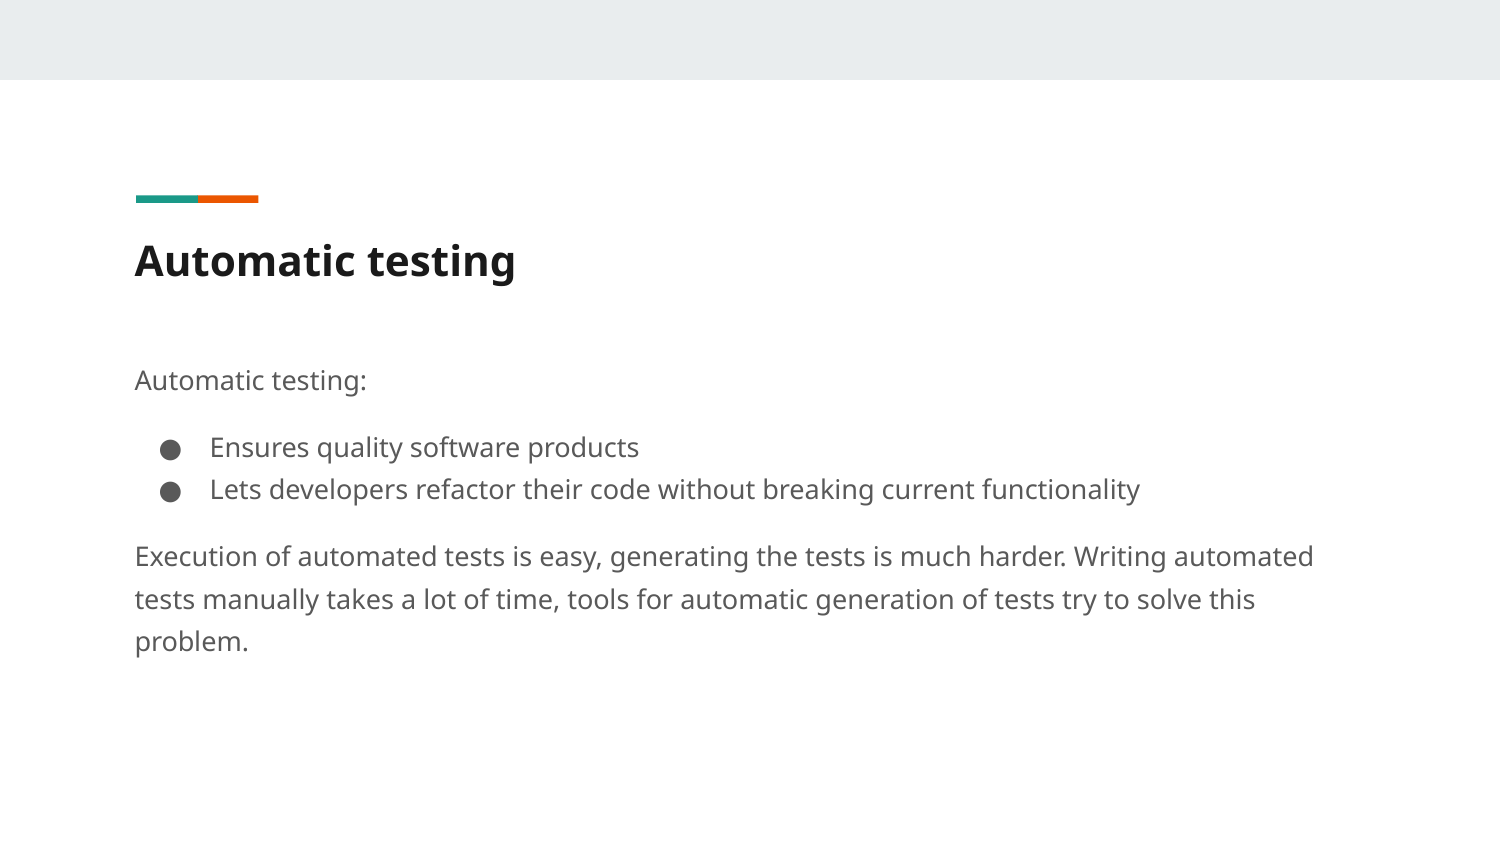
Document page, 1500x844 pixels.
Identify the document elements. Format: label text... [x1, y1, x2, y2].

title Automatic testing [119, 216, 1381, 305]
list Automatic testing: Ensures quality software products Lets developers refactor their code without breaking current functionality Execution of automated tests is easy, generating the tests is much harder. Writing automated tests manually takes a lot of time, tools for automatic generation of tests try to solve this problem. [119, 341, 1381, 712]
